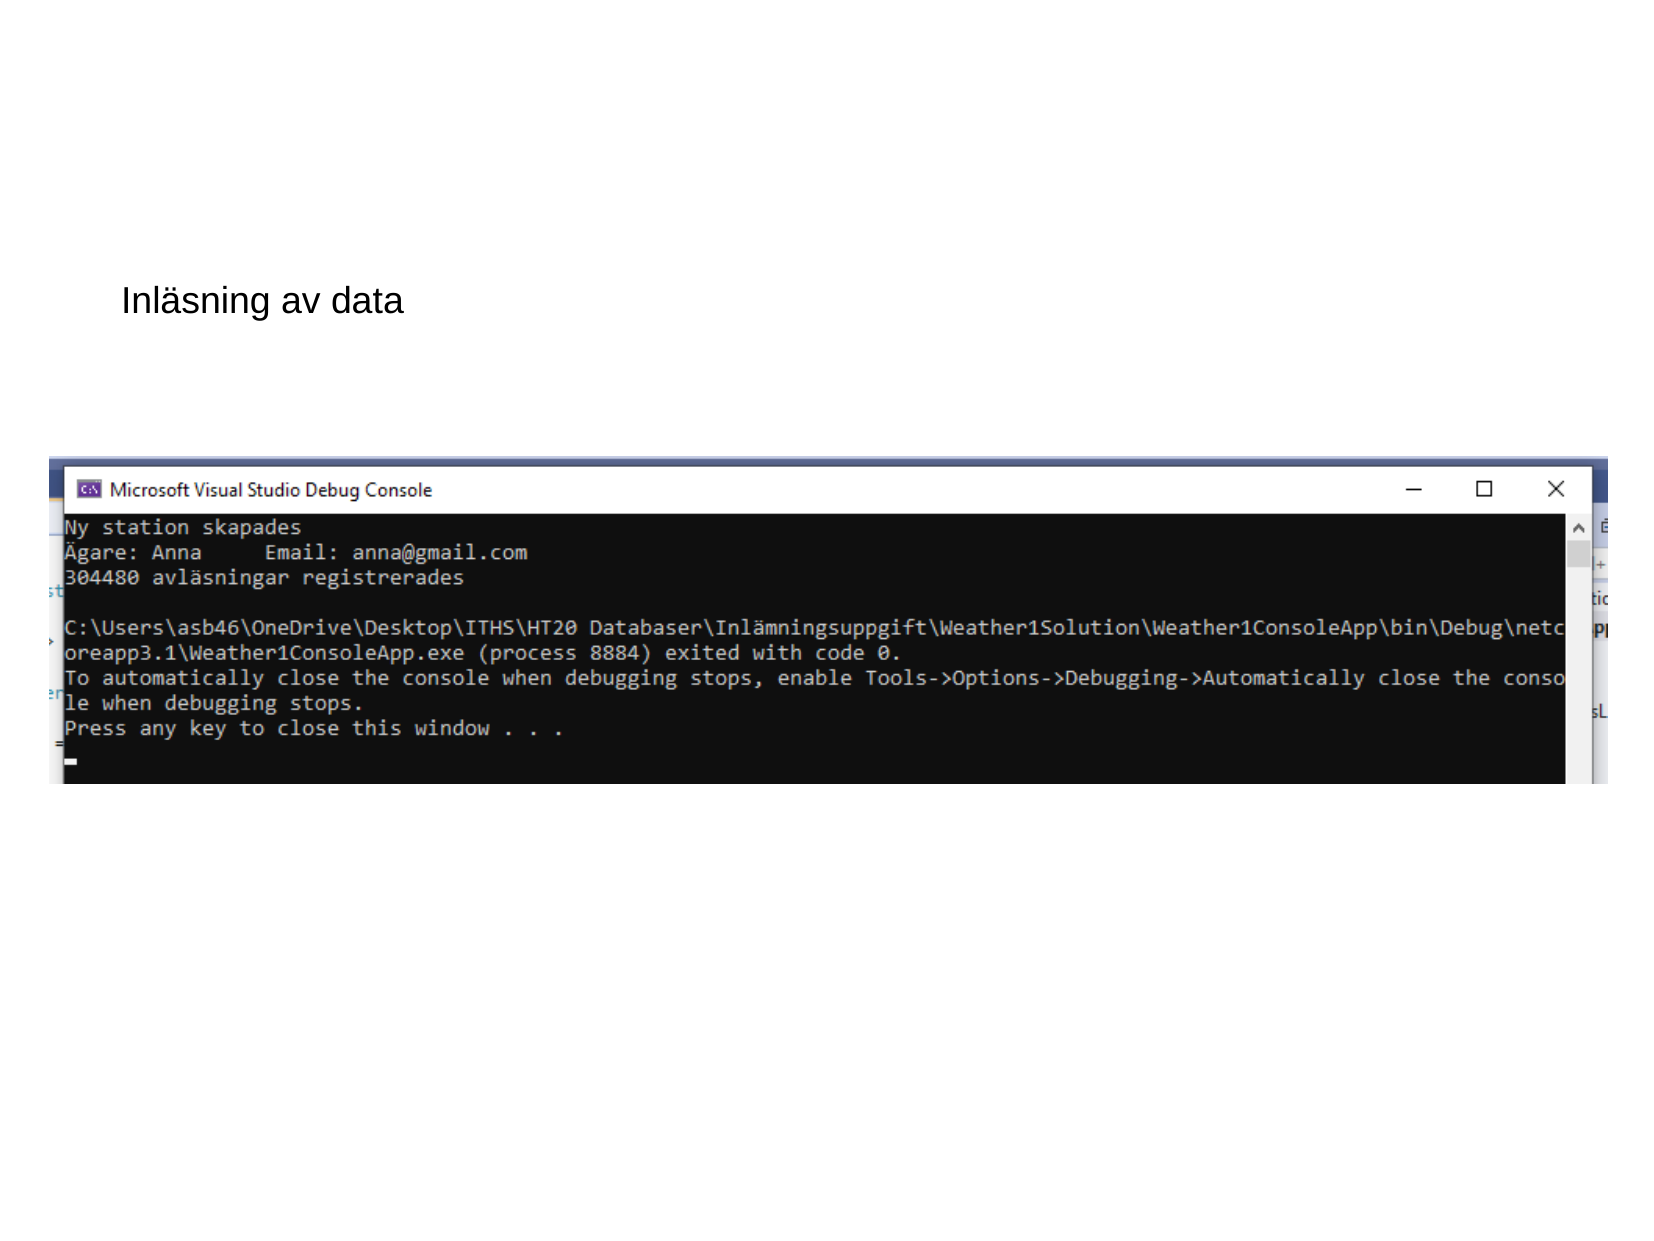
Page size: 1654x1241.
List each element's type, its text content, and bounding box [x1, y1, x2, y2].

picture [49, 456, 1608, 784]
text_box Inläsning av data [106, 271, 419, 329]
